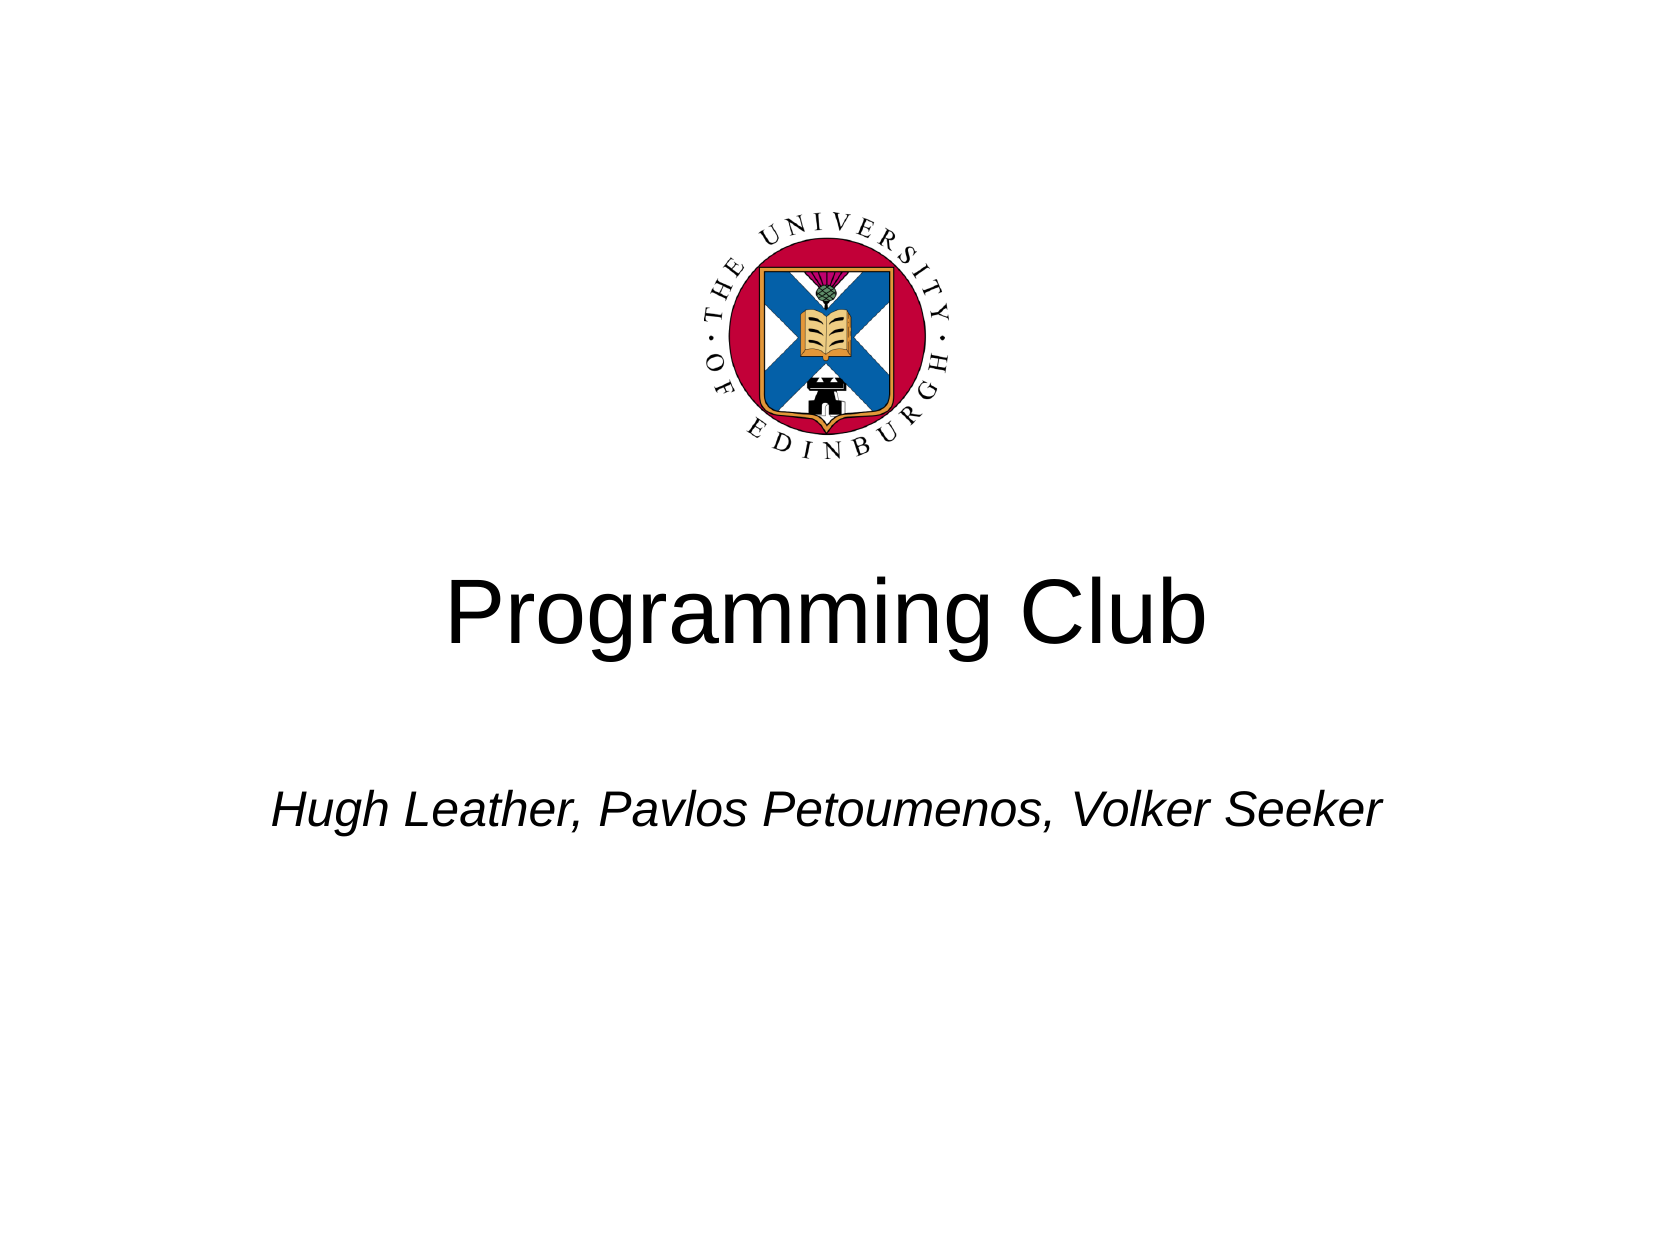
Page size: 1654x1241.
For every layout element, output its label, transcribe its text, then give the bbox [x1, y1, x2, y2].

picture [704, 212, 949, 459]
text_box Hugh Leather, Pavlos Petoumenos, Volker Seeker [82, 708, 1571, 910]
title Programming Club [82, 507, 1571, 708]
